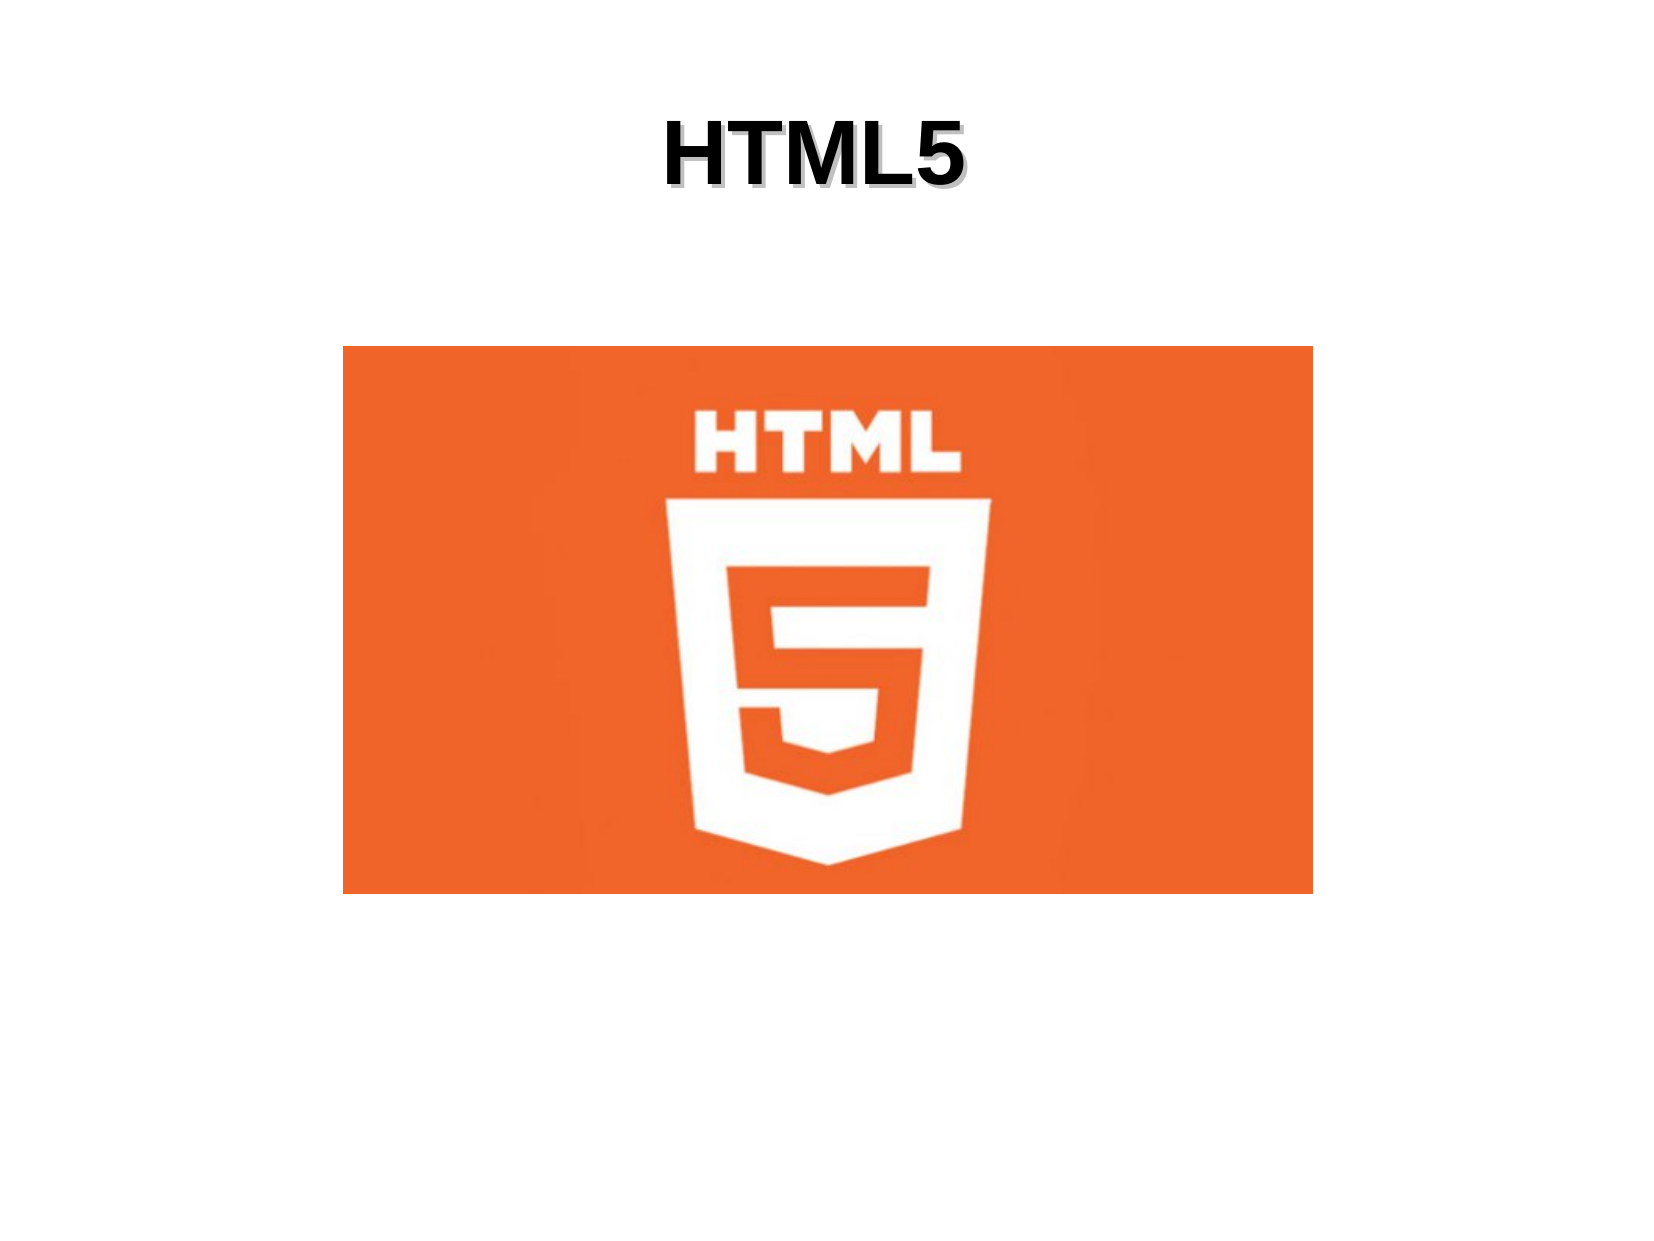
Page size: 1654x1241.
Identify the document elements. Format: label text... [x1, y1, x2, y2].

title HTML5 [82, 49, 1571, 257]
picture [343, 346, 1313, 894]
